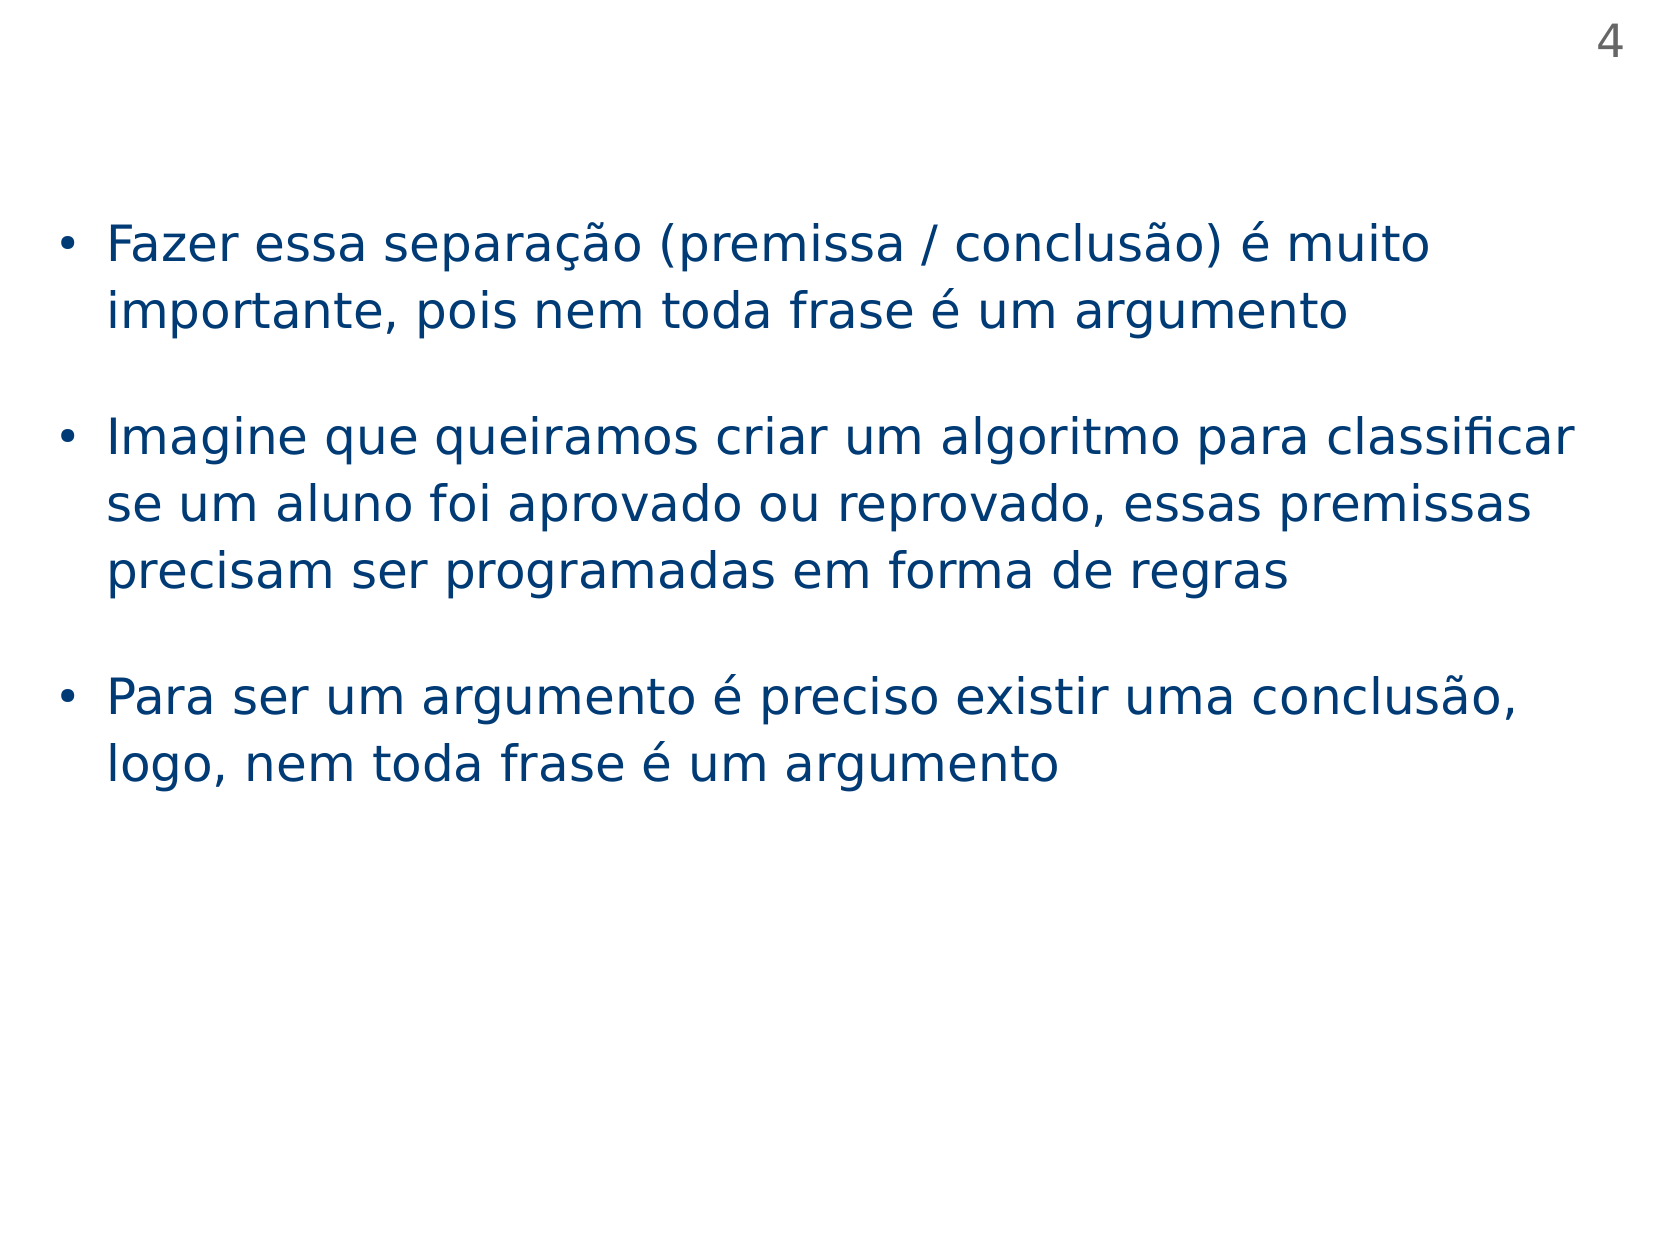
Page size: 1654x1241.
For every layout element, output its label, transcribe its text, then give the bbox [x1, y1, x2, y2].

list Fazer essa separação (premissa / conclusão) é muito importante, pois nem toda frase é um argumento Imagine que queiramos criar um algoritmo para classificar se um aluno foi aprovado ou reprovado, essas premissas precisam ser programadas em forma de regras Para ser um argumento é preciso existir uma conclusão, logo, nem toda frase é um argumento [59, 206, 1625, 1211]
